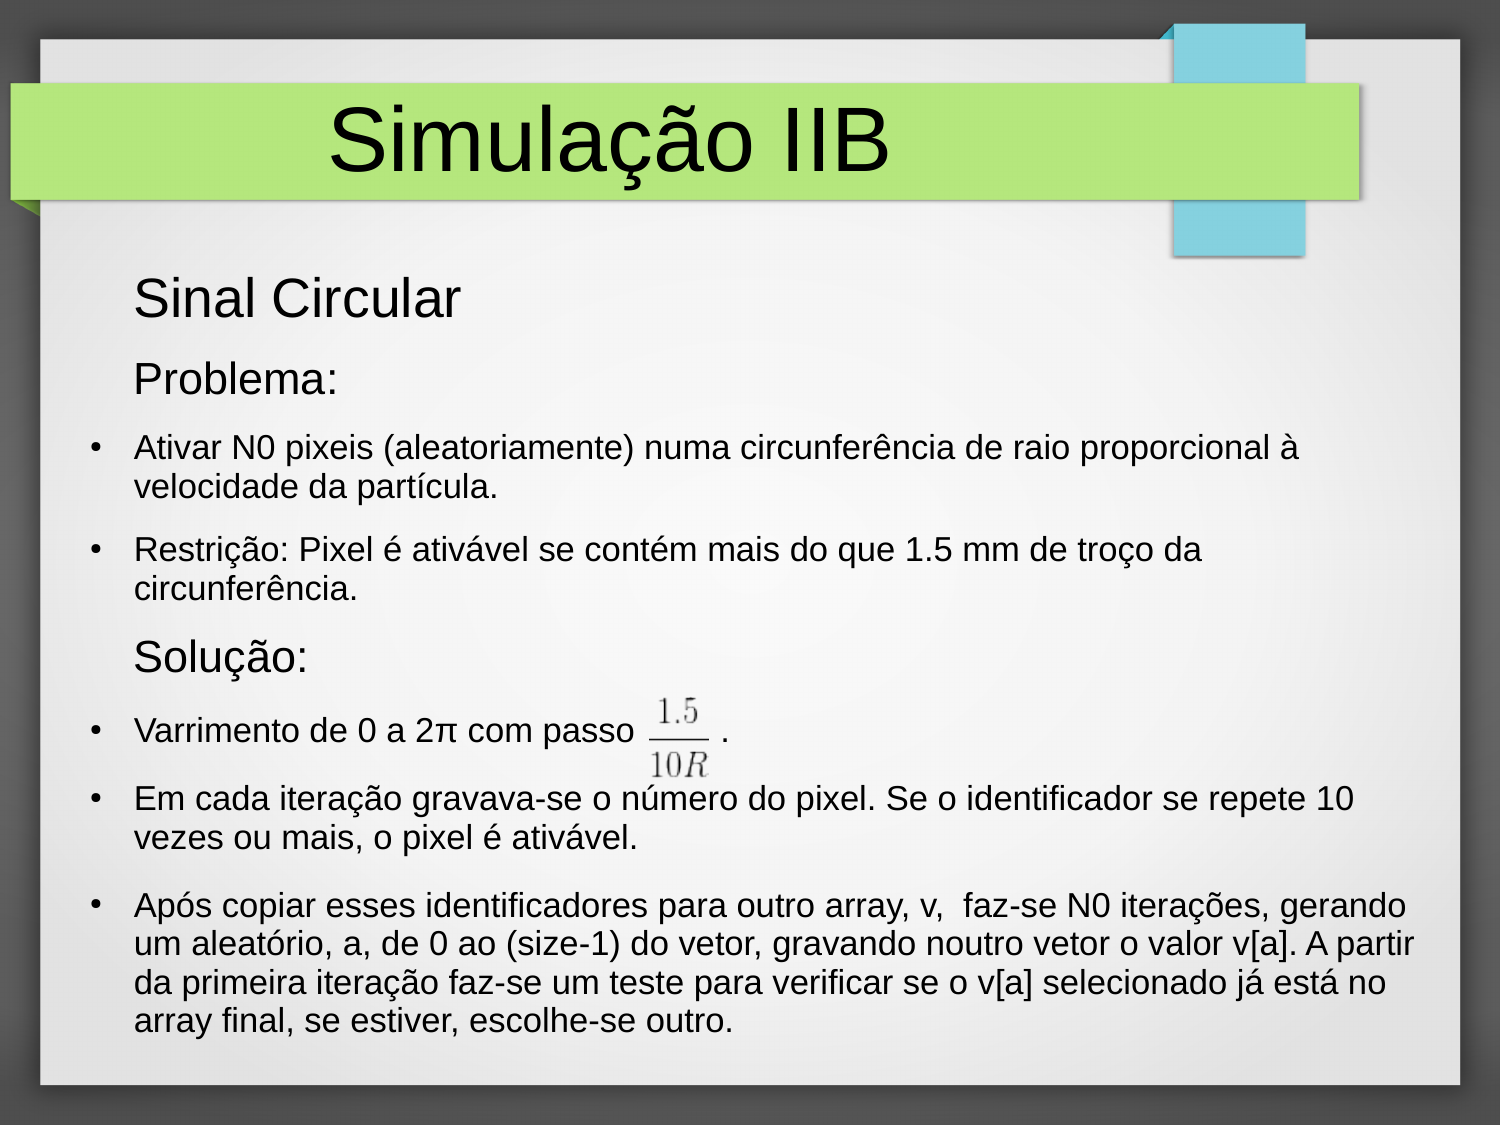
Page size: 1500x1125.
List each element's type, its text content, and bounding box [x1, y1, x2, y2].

title Simulação IIB [75, 85, 1147, 193]
picture [0, 0, 1500, 1125]
list Sinal Circular Problema: Ativar N0 pixeis (aleatoriamente) numa circunferência de raio proporcional à velocidade da partícula. Restrição: Pixel é ativável se contém mais do que 1.5 mm de troço da circunferência. Solução: Varrimento de 0 a 2π com passo . Em cada iteração gravava-se o número do pixel. Se o identificador se repete 10 vezes ou mais, o pixel é ativável. Após copiar esses identificadores para outro array, v, faz-se N0 iterações, gerando um aleatório, a, de 0 ao (size-1) do vetor, gravando noutro vetor o valor v[a]. A partir da primeira iteração faz-se um teste para verificar se o v[a] selecionado já está no array final, se estiver, escolhe-se outro. [75, 267, 1425, 1052]
